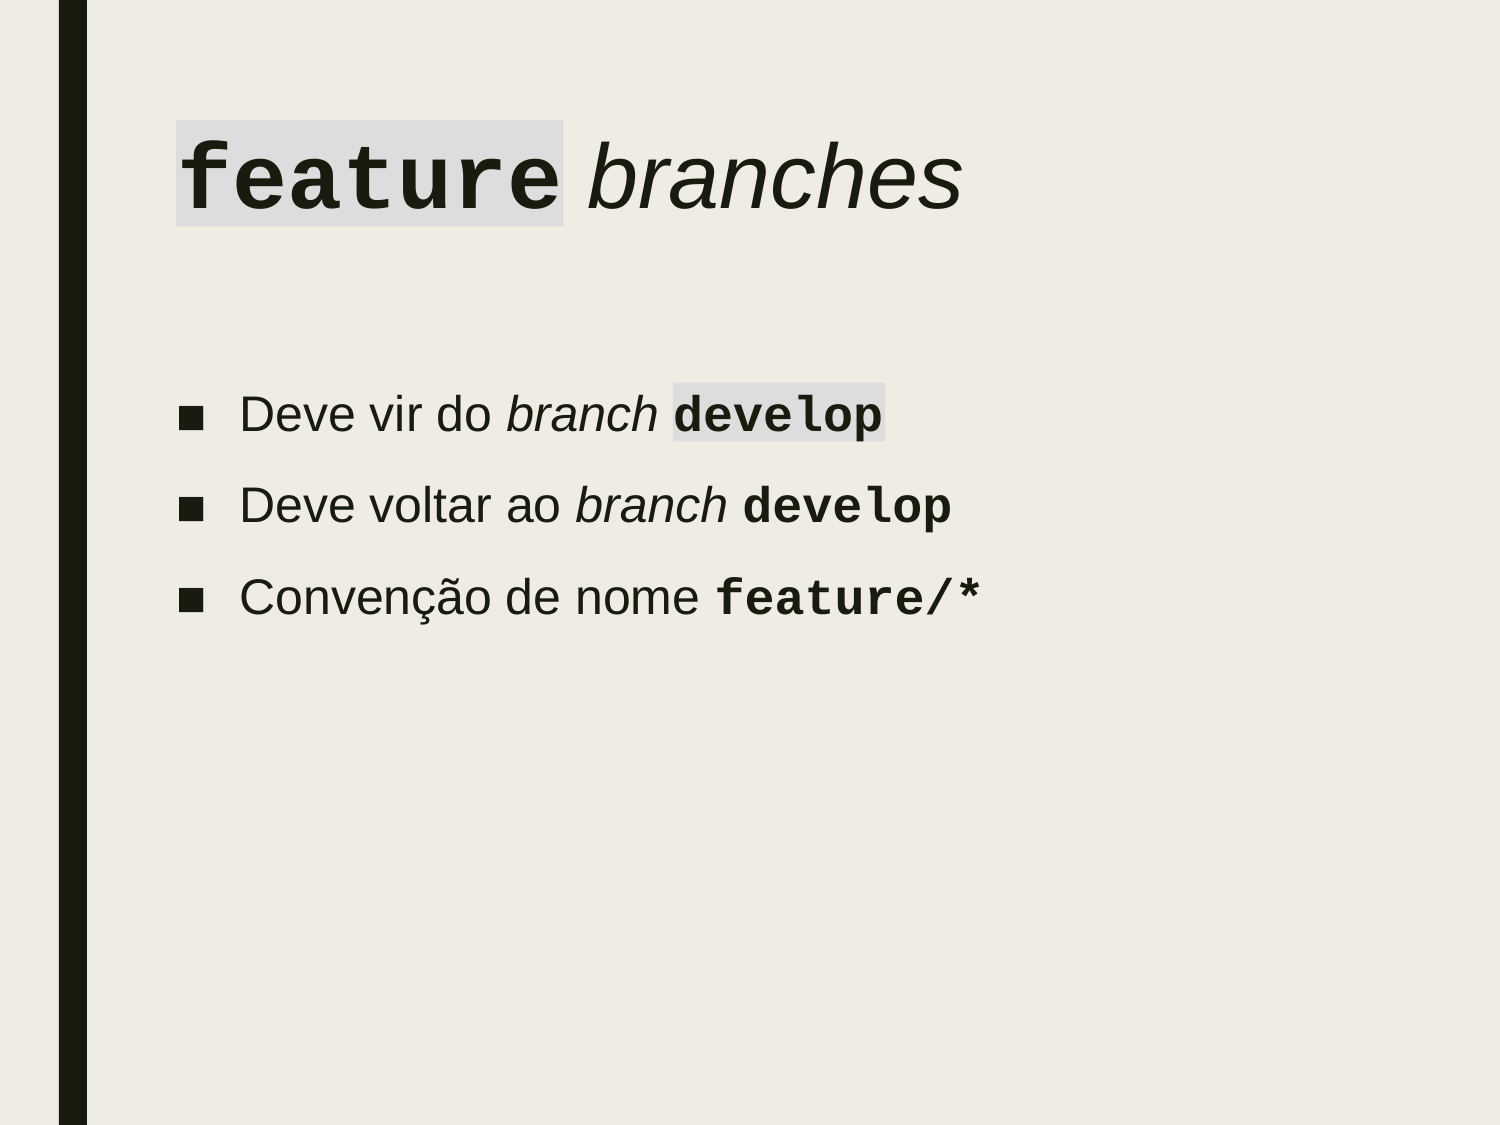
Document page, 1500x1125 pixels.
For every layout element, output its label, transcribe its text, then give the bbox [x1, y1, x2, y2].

text_box Deve vir do branch [237, 379, 662, 442]
text_box ■ ■ ■ [174, 349, 206, 626]
text_box Convenção de nome feature/* [237, 562, 985, 625]
text_box Deve voltar ao branch develop [237, 470, 953, 533]
text_box feature [176, 119, 533, 227]
title branches [533, 114, 967, 305]
text_box develop [672, 382, 885, 442]
